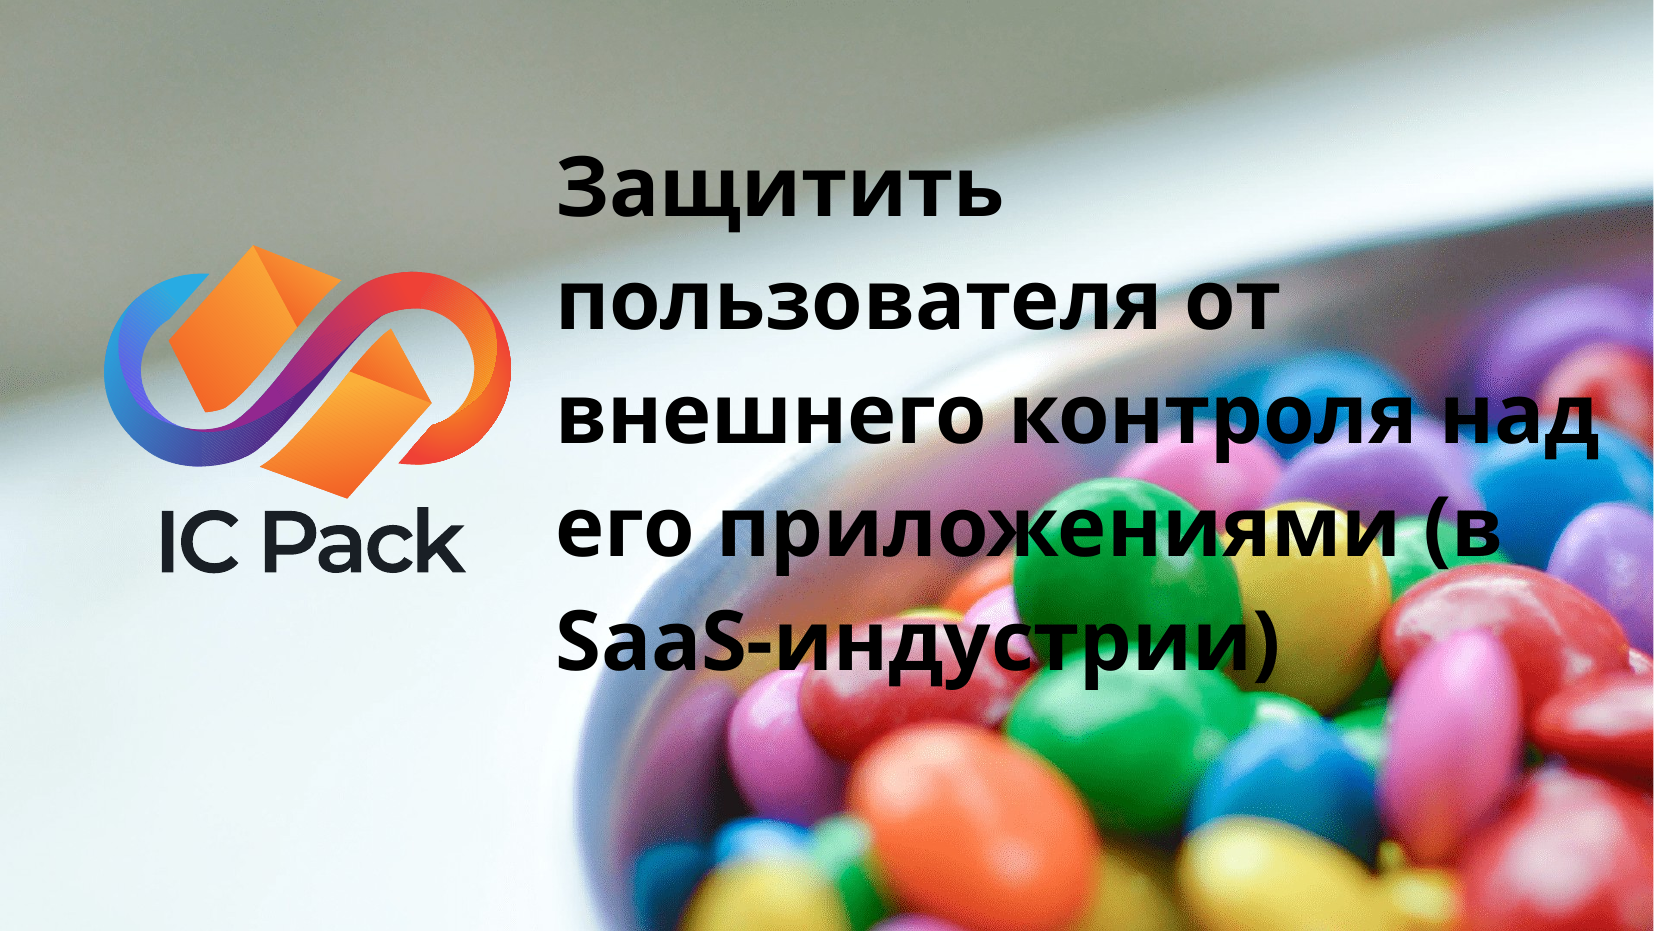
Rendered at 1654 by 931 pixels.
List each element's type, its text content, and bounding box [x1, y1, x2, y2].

title Защитить пользователя от внешнего контроля над его приложениями (в SaaS-индустрии) [555, 127, 1625, 695]
picture [0, 0, 1654, 931]
